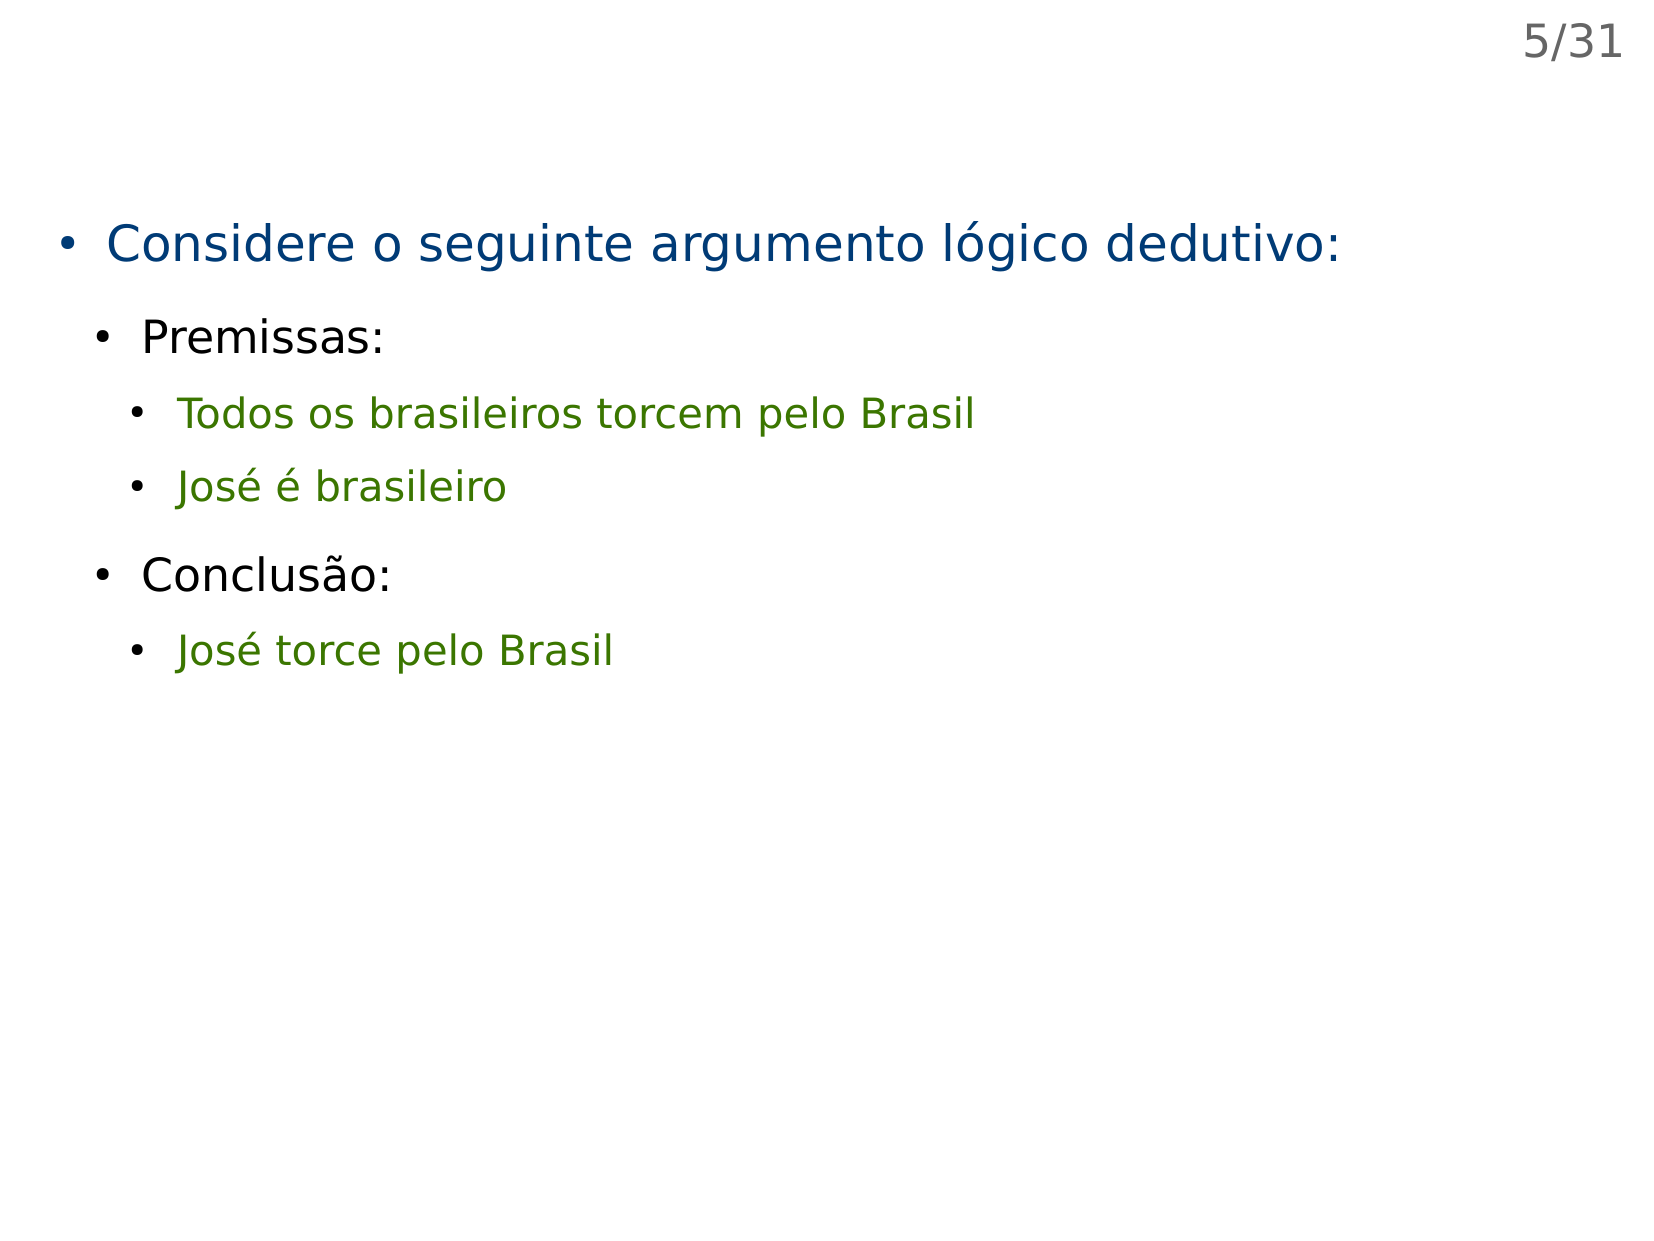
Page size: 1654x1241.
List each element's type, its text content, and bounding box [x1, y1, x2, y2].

list Considere o seguinte argumento lógico dedutivo: Premissas: Todos os brasileiros torcem pelo Brasil José é brasileiro Conclusão: José torce pelo Brasil [59, 206, 1625, 1211]
